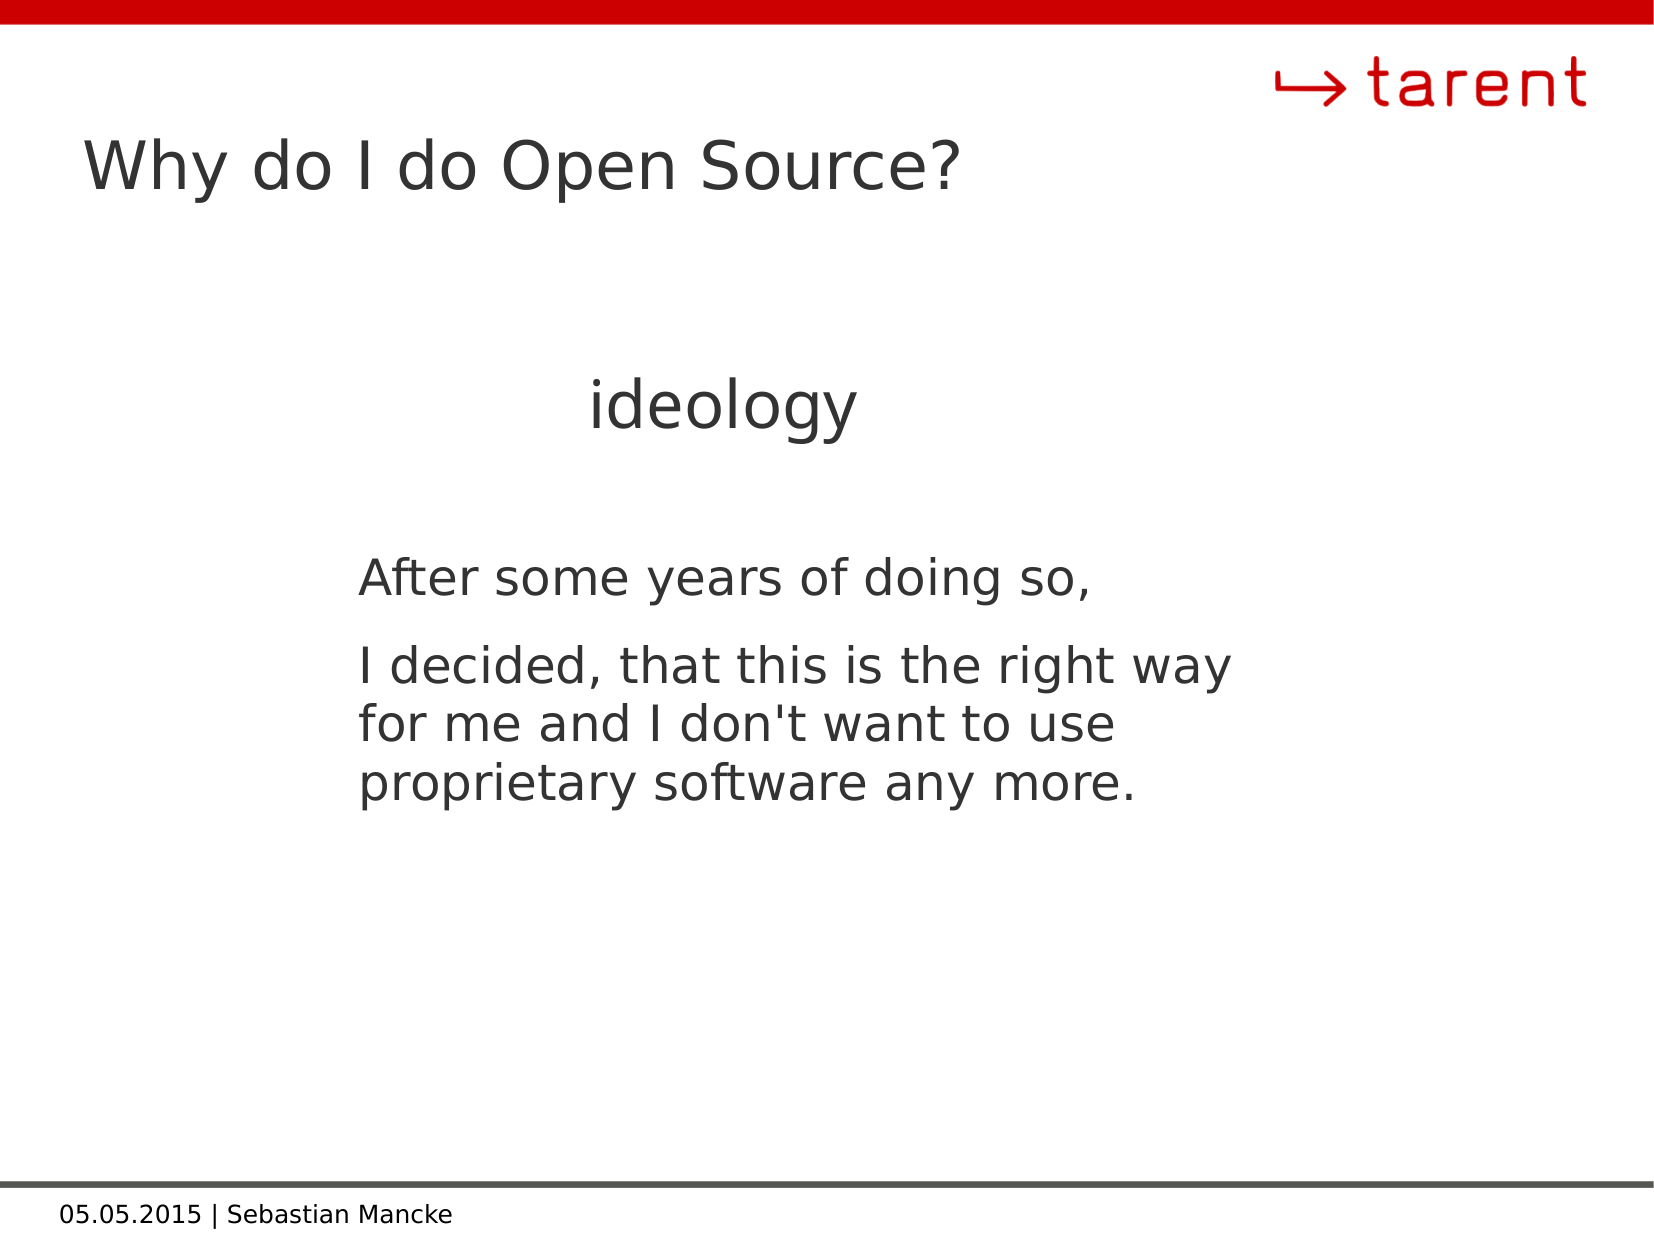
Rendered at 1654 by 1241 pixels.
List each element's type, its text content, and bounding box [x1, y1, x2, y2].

title Why do I do Open Source? [82, 117, 1571, 216]
text_box After some years of doing so, I decided, that this is the right way for me and I don't want to use proprietary software any more. [287, 549, 1317, 813]
picture [0, 0, 1654, 26]
picture [1253, 51, 1612, 120]
text_box ideology [588, 354, 1034, 452]
picture [0, 1181, 1654, 1188]
